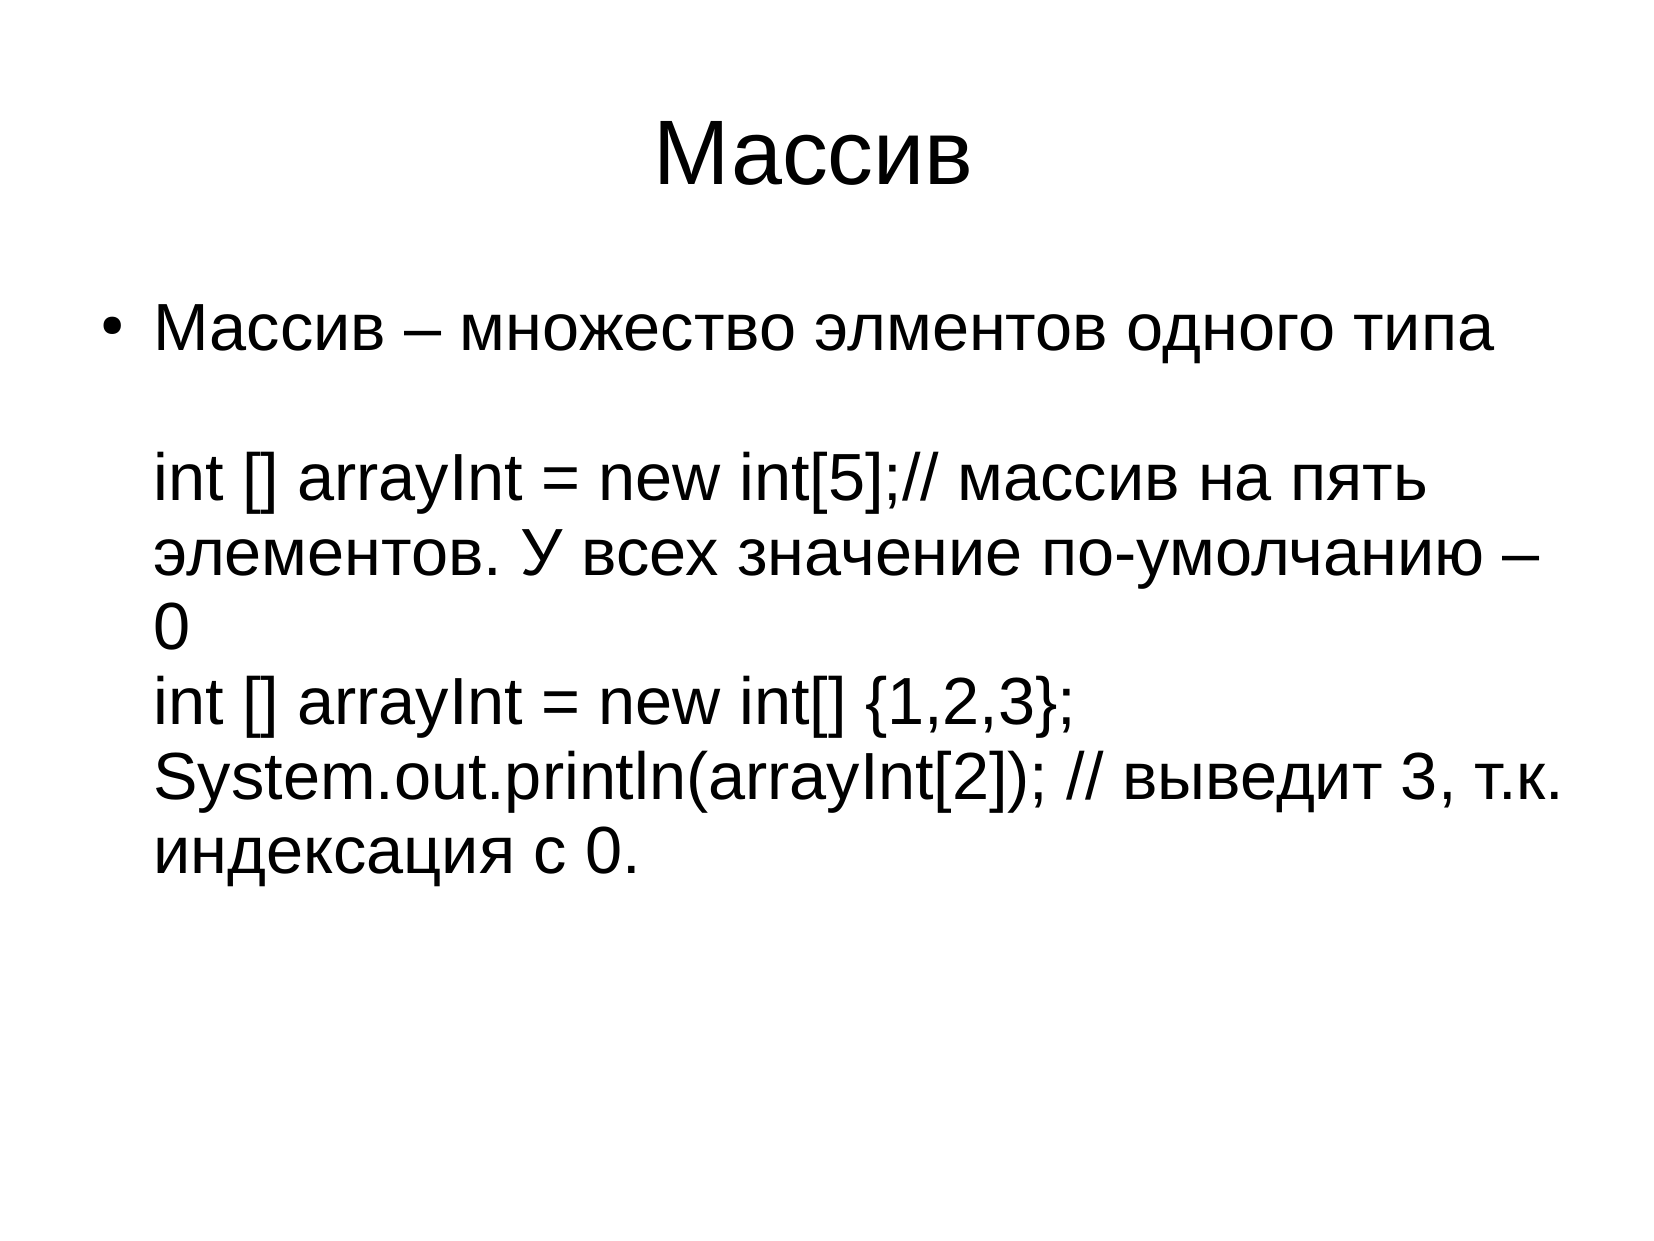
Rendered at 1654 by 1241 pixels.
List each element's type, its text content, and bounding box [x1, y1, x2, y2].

list Массив – множество элментов одного типа int [] arrayInt = new int[5];// массив на пять элементов. У всех значение по-умолчанию – 0 int [] arrayInt = new int[] {1,2,3}; System.out.println(arrayInt[2]); // выведит 3, т.к. индексация с 0. [82, 290, 1571, 1010]
title Массив [82, 49, 1571, 257]
